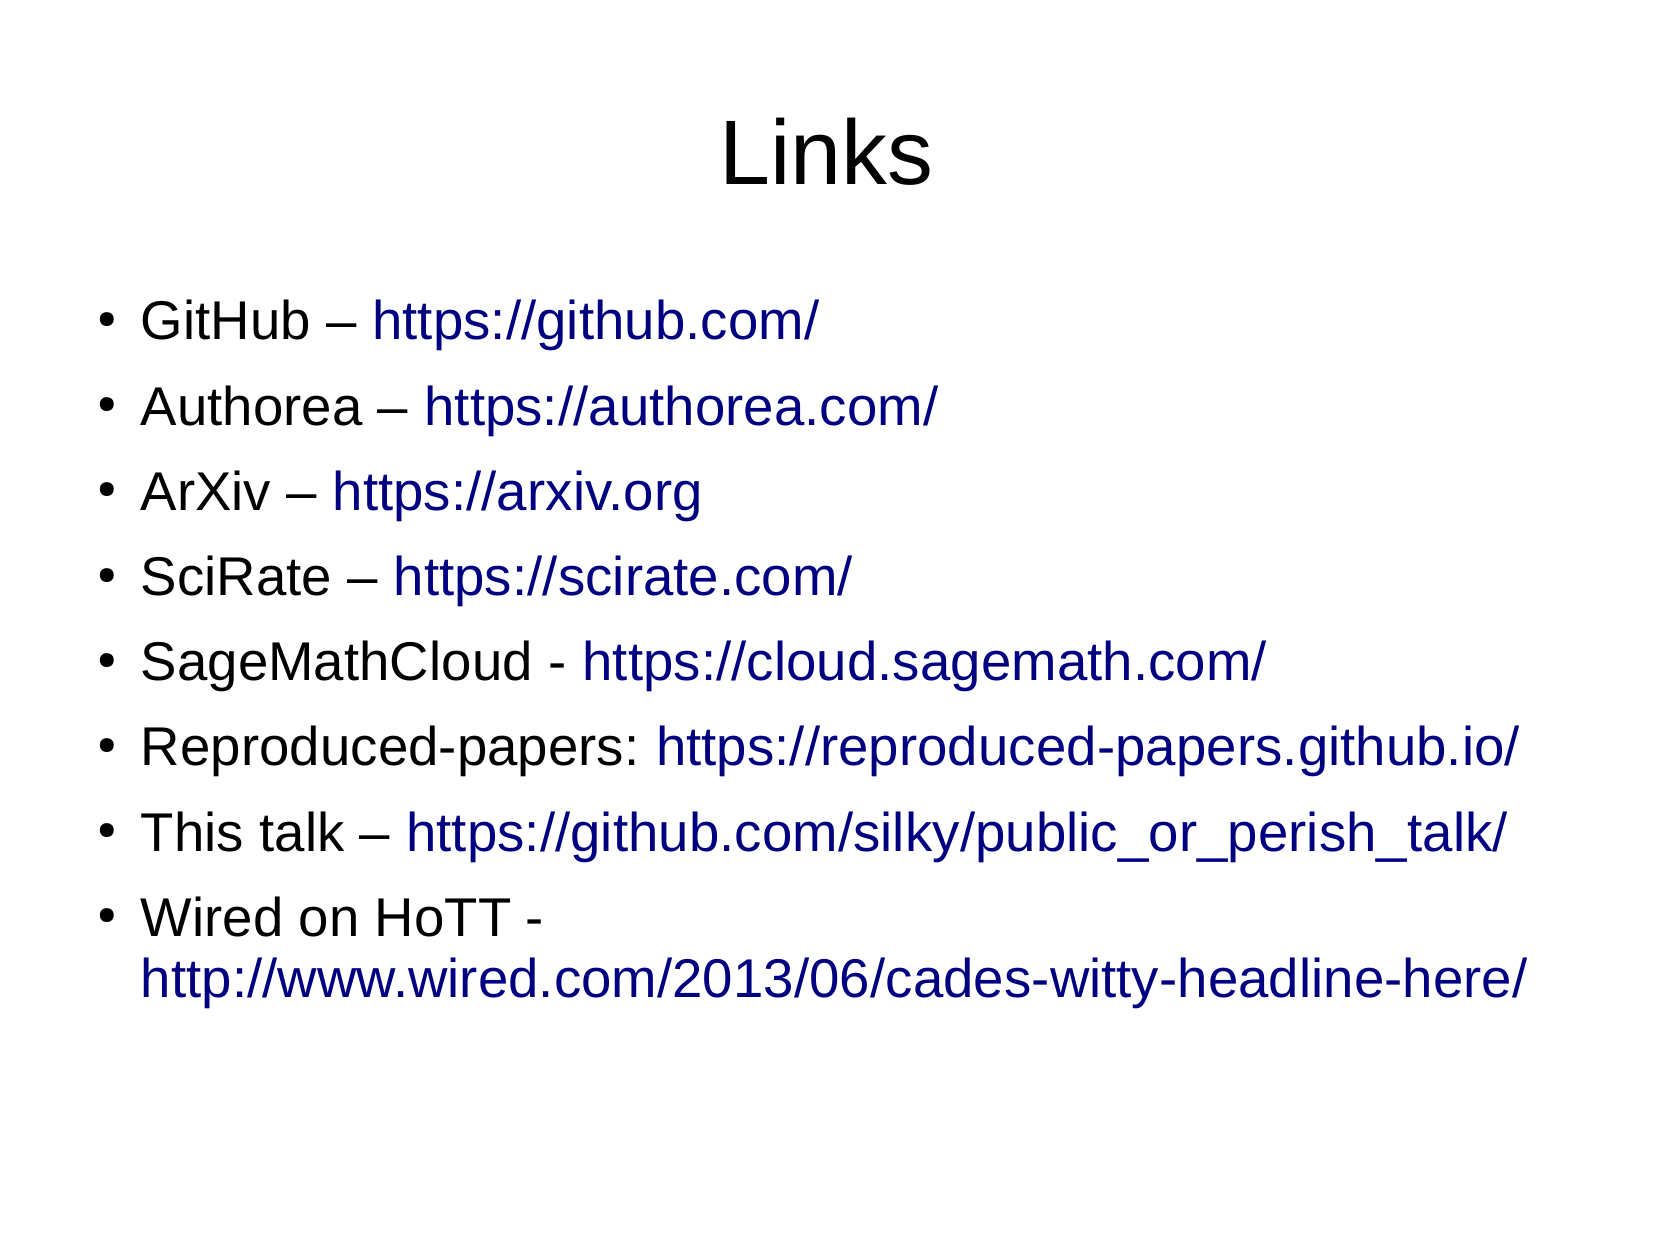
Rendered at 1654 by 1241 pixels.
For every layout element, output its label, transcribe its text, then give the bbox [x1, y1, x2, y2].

list GitHub – https://github.com/ Authorea – https://authorea.com/ ArXiv – https://arxiv.org SciRate – https://scirate.com/ SageMathCloud - https://cloud.sagemath.com/ Reproduced-papers: https://reproduced-papers.github.io/ This talk – https://github.com/silky/public_or_perish_talk/ Wired on HoTT - http://www.wired.com/2013/06/cades-witty-headline-here/ [82, 290, 1571, 1010]
title Links [82, 49, 1571, 257]
